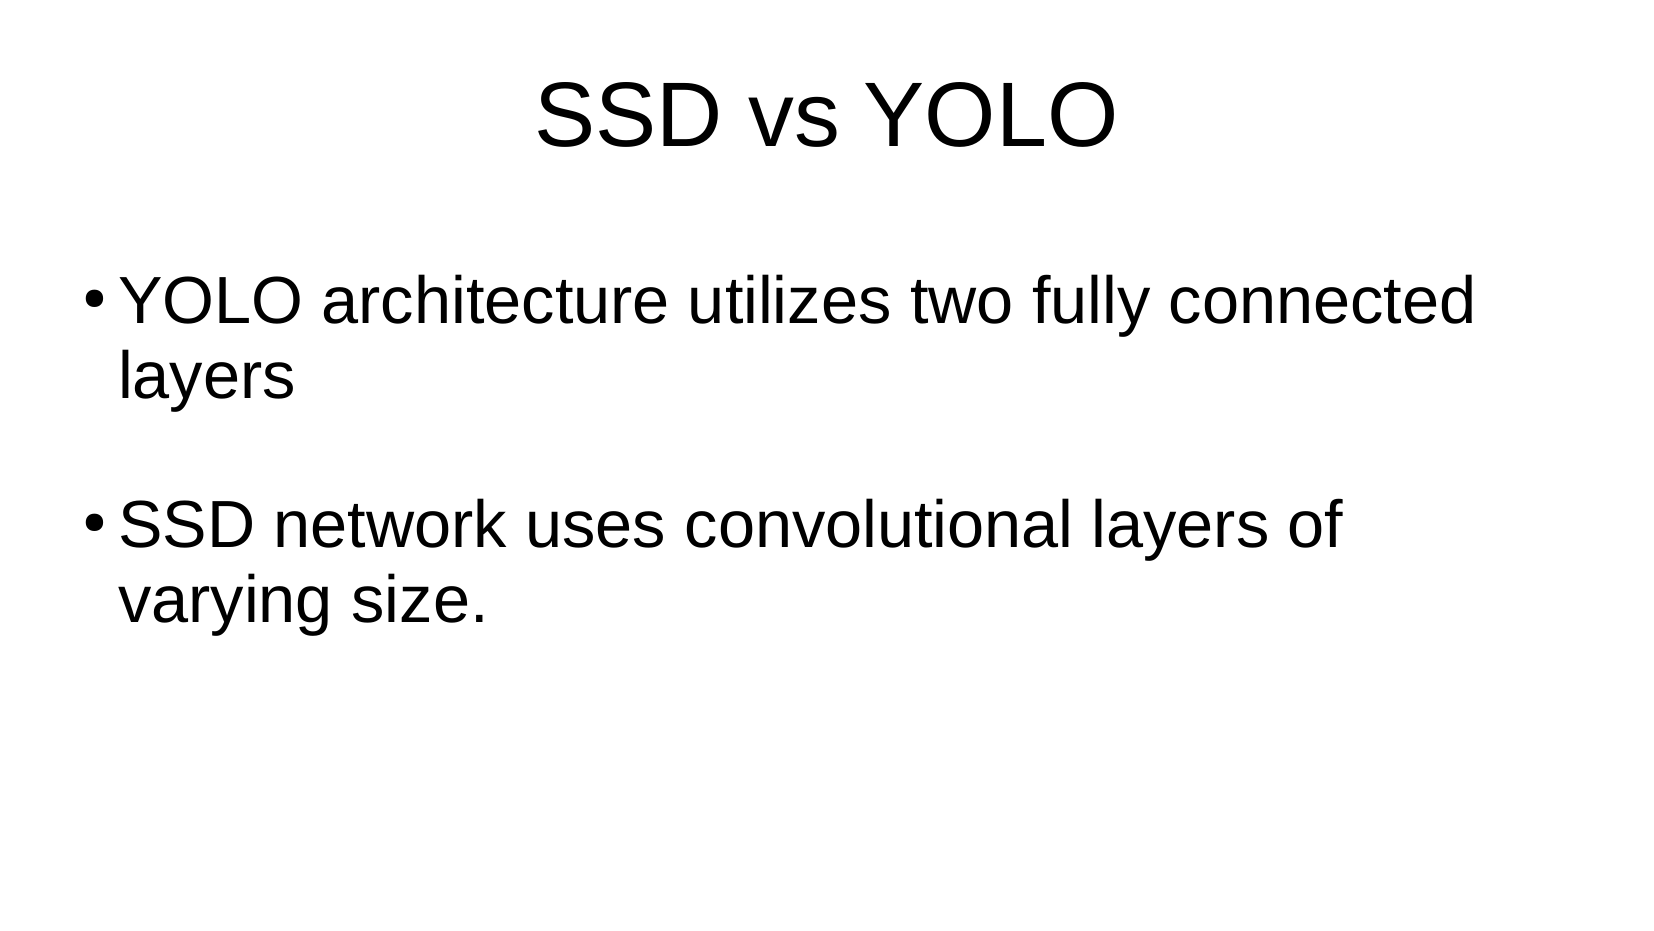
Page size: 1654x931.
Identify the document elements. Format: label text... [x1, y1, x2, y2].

title SSD vs YOLO [82, 37, 1571, 193]
subtitle YOLO architecture utilizes two fully connected layers SSD network uses convolutional layers of varying size. [82, 217, 1571, 758]
